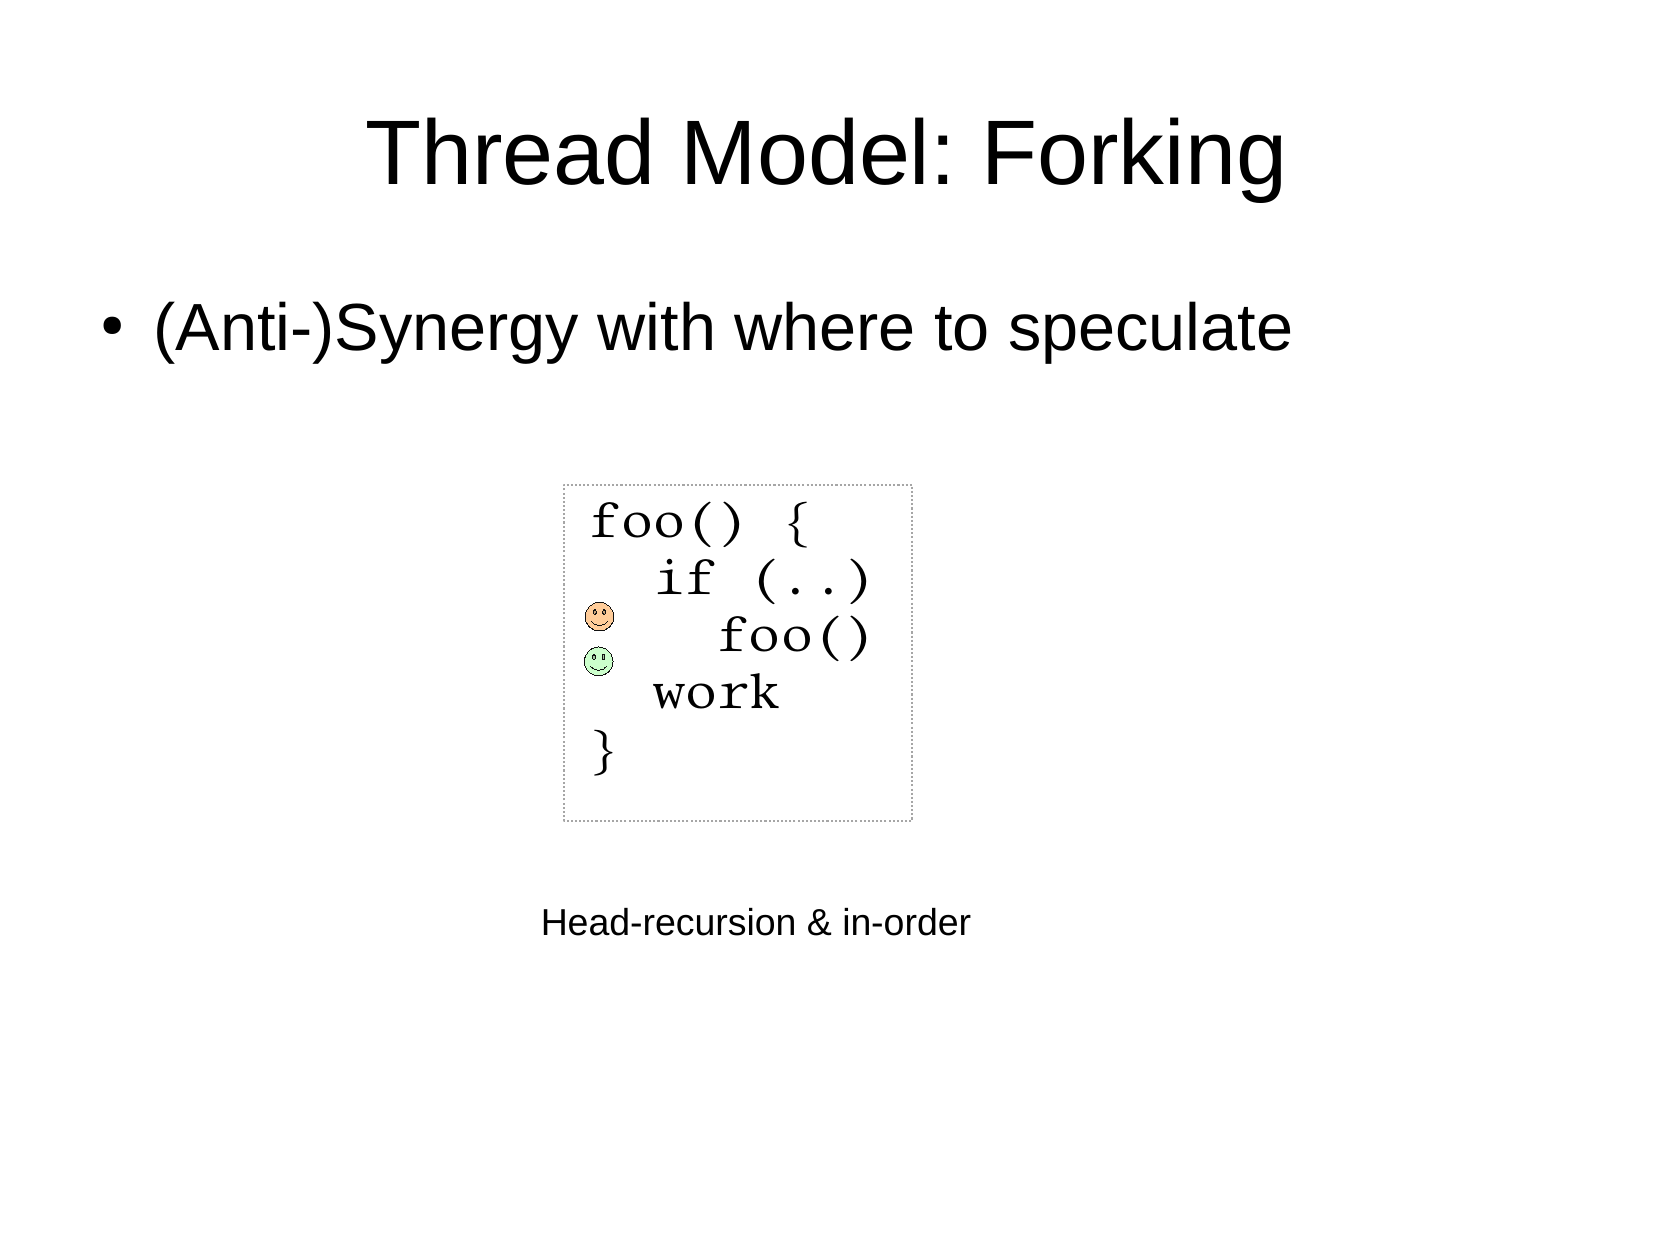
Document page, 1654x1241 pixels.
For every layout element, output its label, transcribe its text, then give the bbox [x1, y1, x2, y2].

list (Anti-)Synergy with where to speculate [82, 290, 1571, 1010]
text_box Head-recursion & in-order [438, 894, 1074, 993]
text_box foo() { if (..) foo() work } [574, 484, 1007, 834]
text_box [584, 646, 614, 676]
title Thread Model: Forking [82, 49, 1571, 257]
text_box [585, 602, 614, 631]
